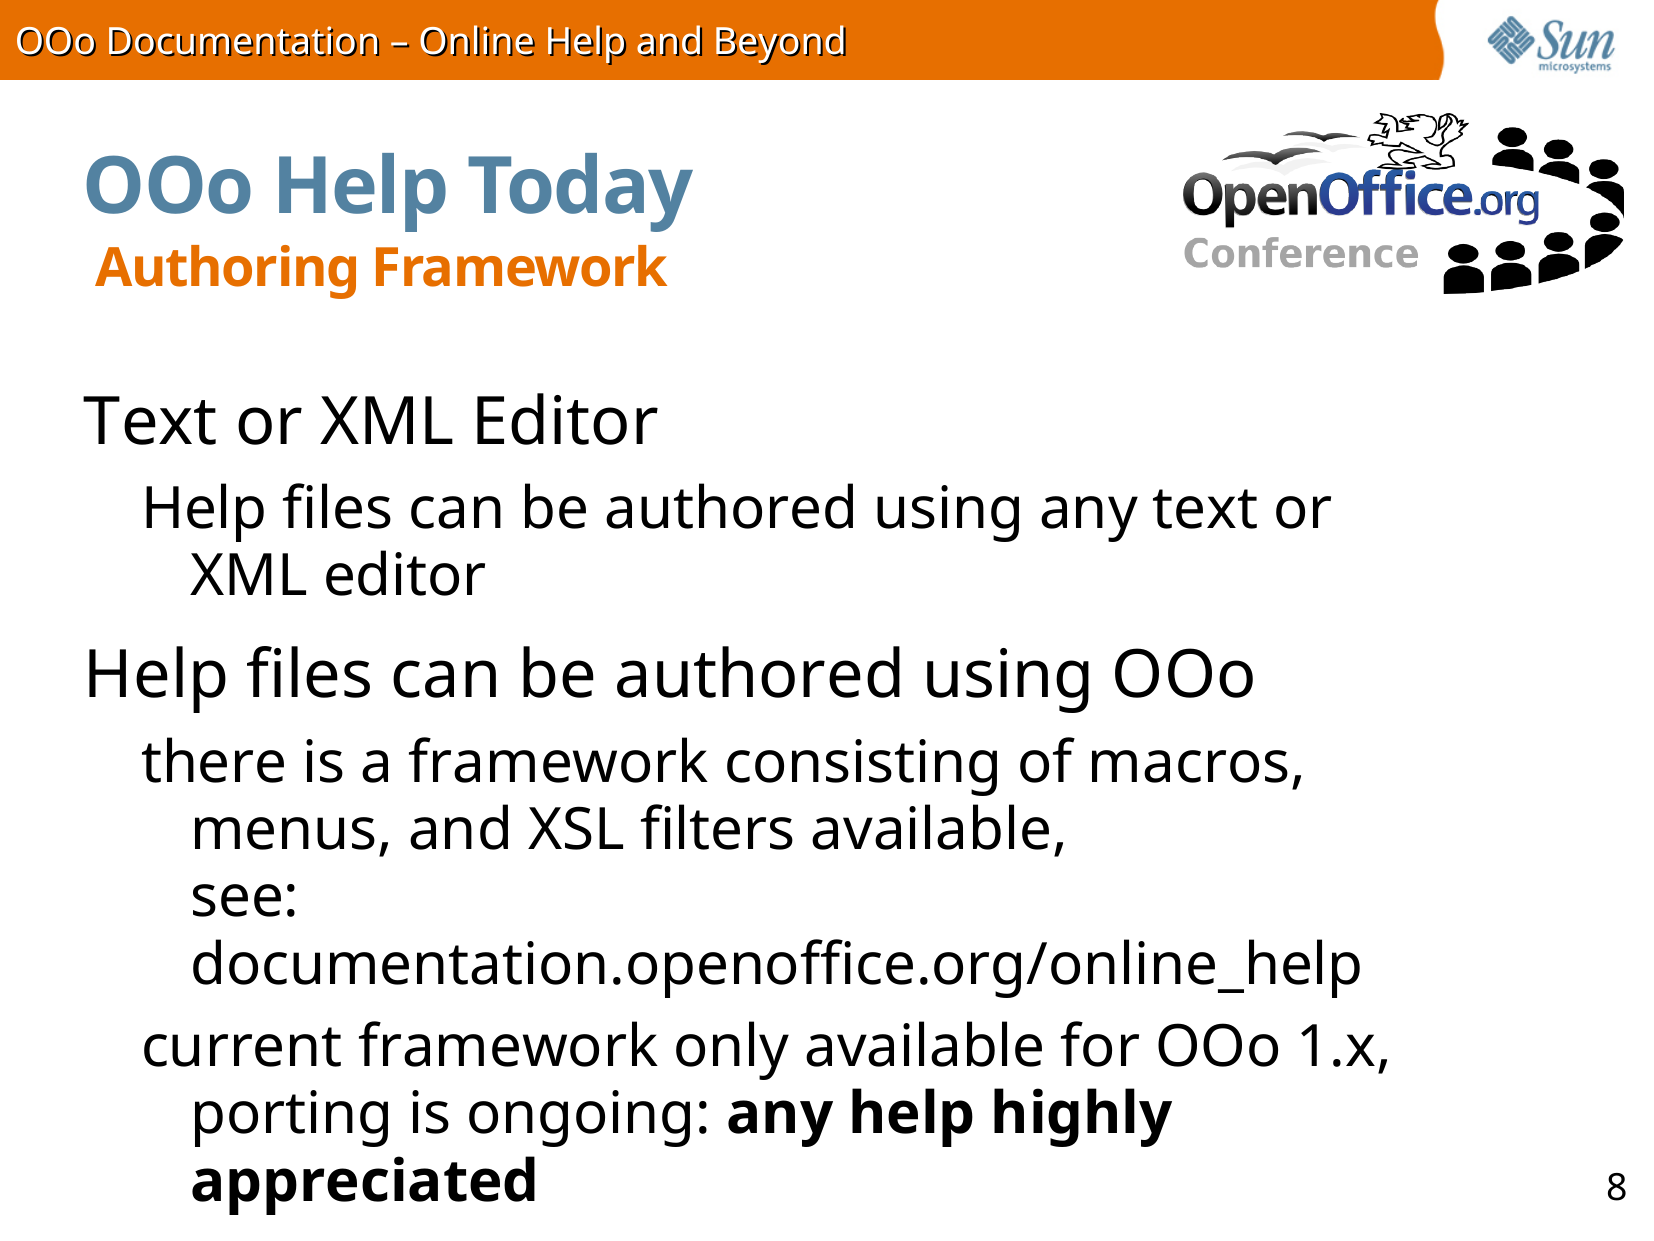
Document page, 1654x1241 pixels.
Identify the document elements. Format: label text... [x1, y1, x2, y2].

picture [0, 0, 1654, 80]
title OOo Help Today Authoring Framework [82, 135, 1585, 279]
list Text or XML Editor Help files can be authored using any text or XML editor Help files can be authored using OOo there is a framework consisting of macros, menus, and XSL filters available, see: documentation.openoffice.org/online_help current framework only available for OOo 1.x, porting is ongoing: any help highly appreciated There is a guide describing technical details see: documentation.openoffice.org/online_help [64, 382, 1401, 1241]
picture [1183, 113, 1624, 294]
